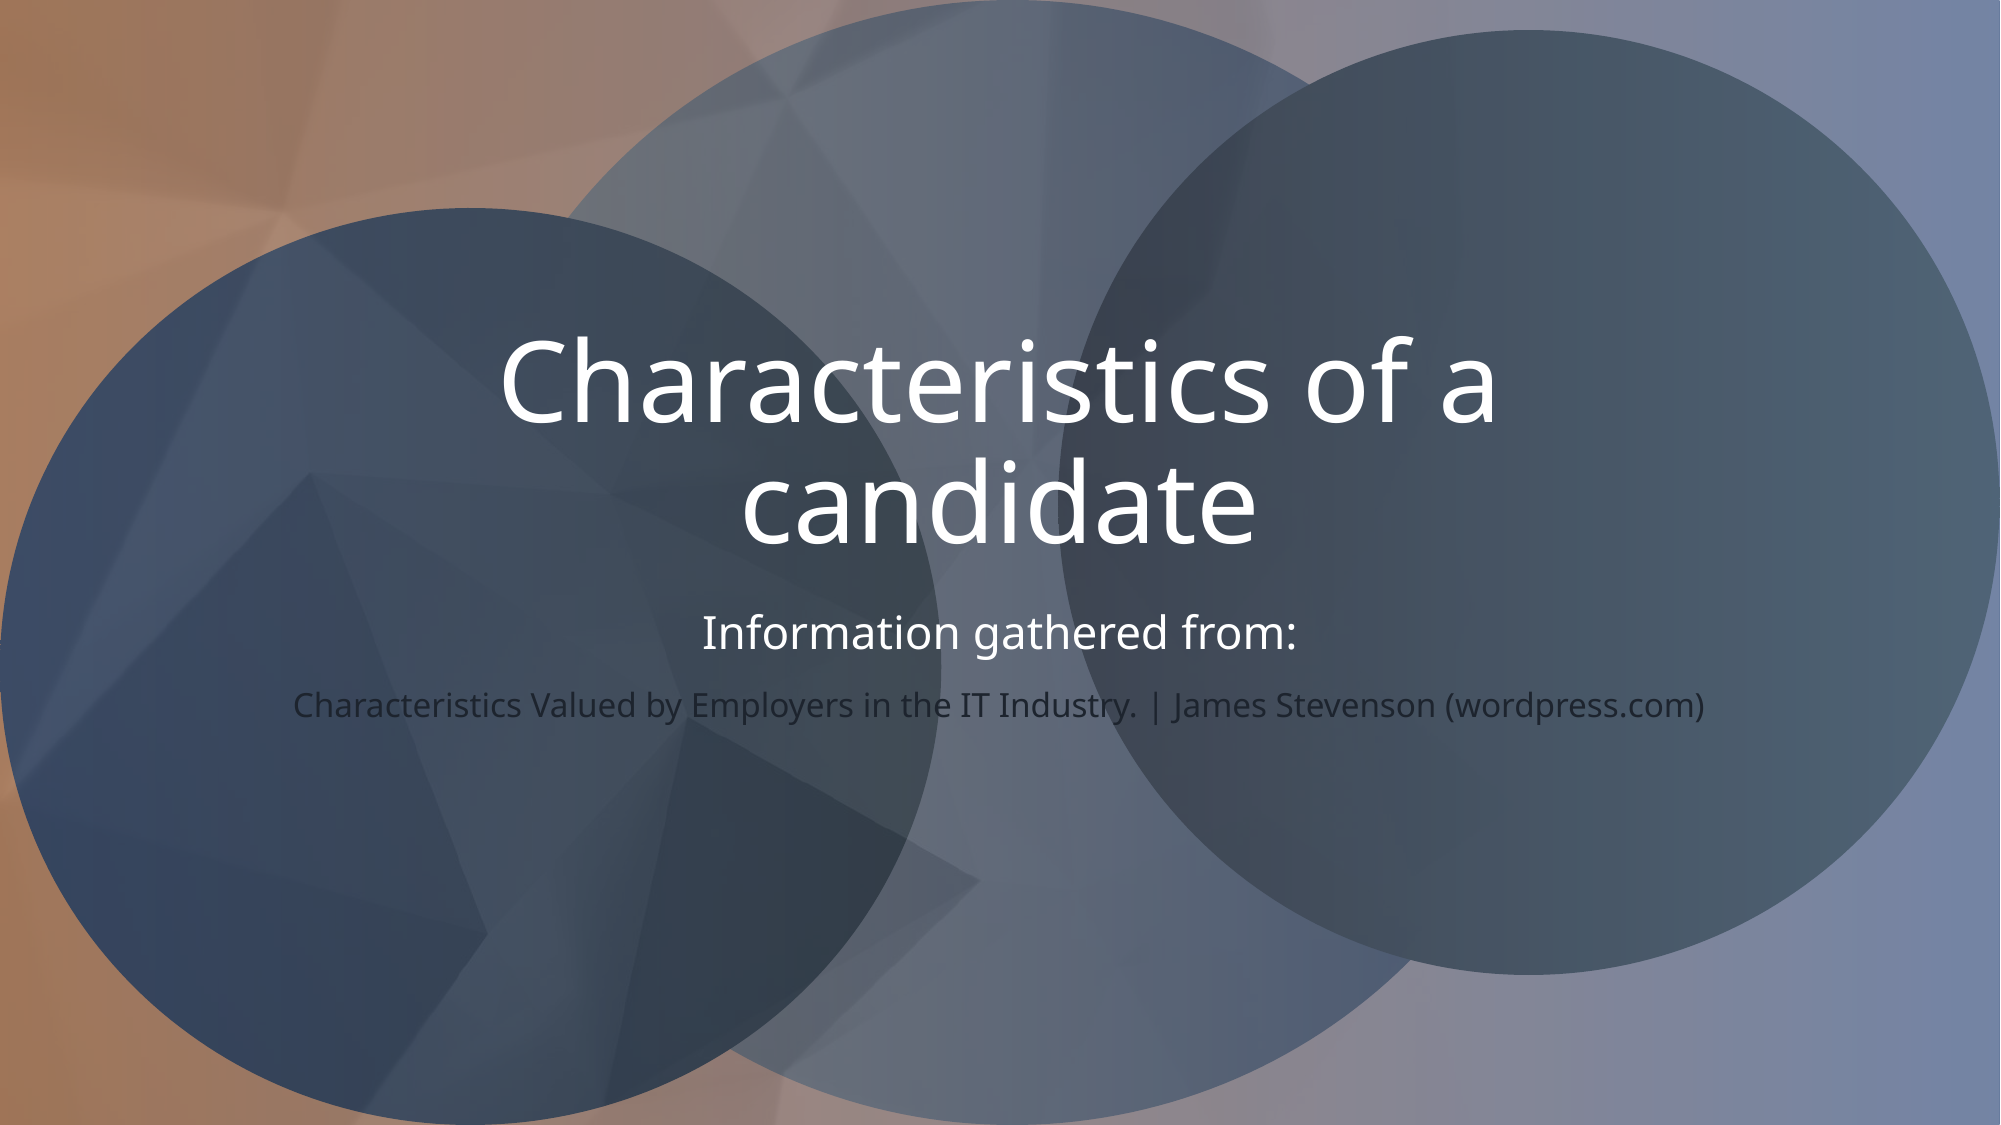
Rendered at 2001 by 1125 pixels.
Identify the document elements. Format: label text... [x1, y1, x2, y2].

title Characteristics of a candidate [249, 184, 1750, 576]
subtitle Information gathered from: Characteristics Valued by Employers in the IT Industry. | James Stevenson (wordpress.com) [249, 590, 1750, 863]
picture [0, 0, 2000, 1125]
